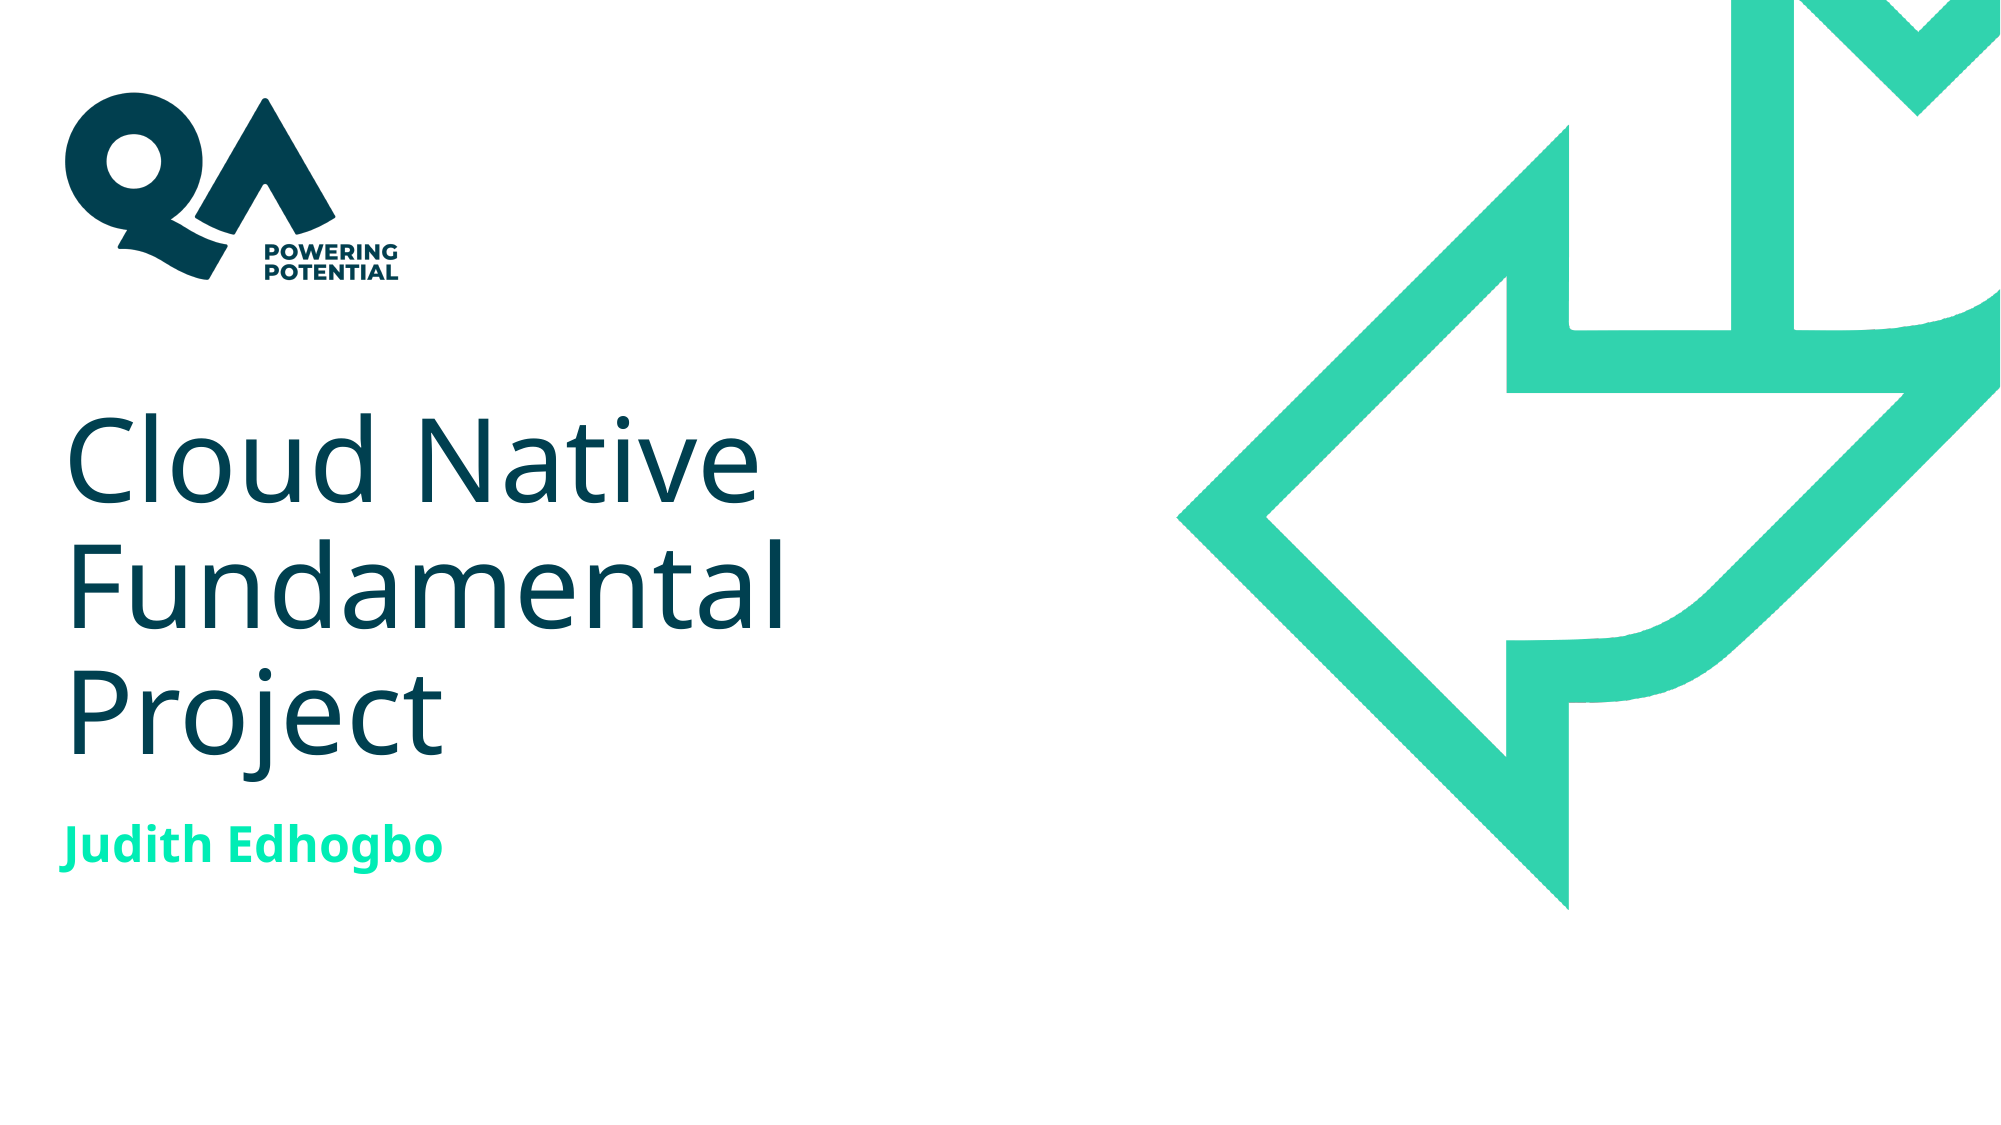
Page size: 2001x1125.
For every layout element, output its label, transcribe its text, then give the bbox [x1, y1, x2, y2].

picture [13, 49, 447, 314]
title Cloud Native Fundamental Project [63, 381, 1146, 780]
picture [1164, 0, 2001, 931]
list Judith Edhogbo [63, 826, 1147, 944]
